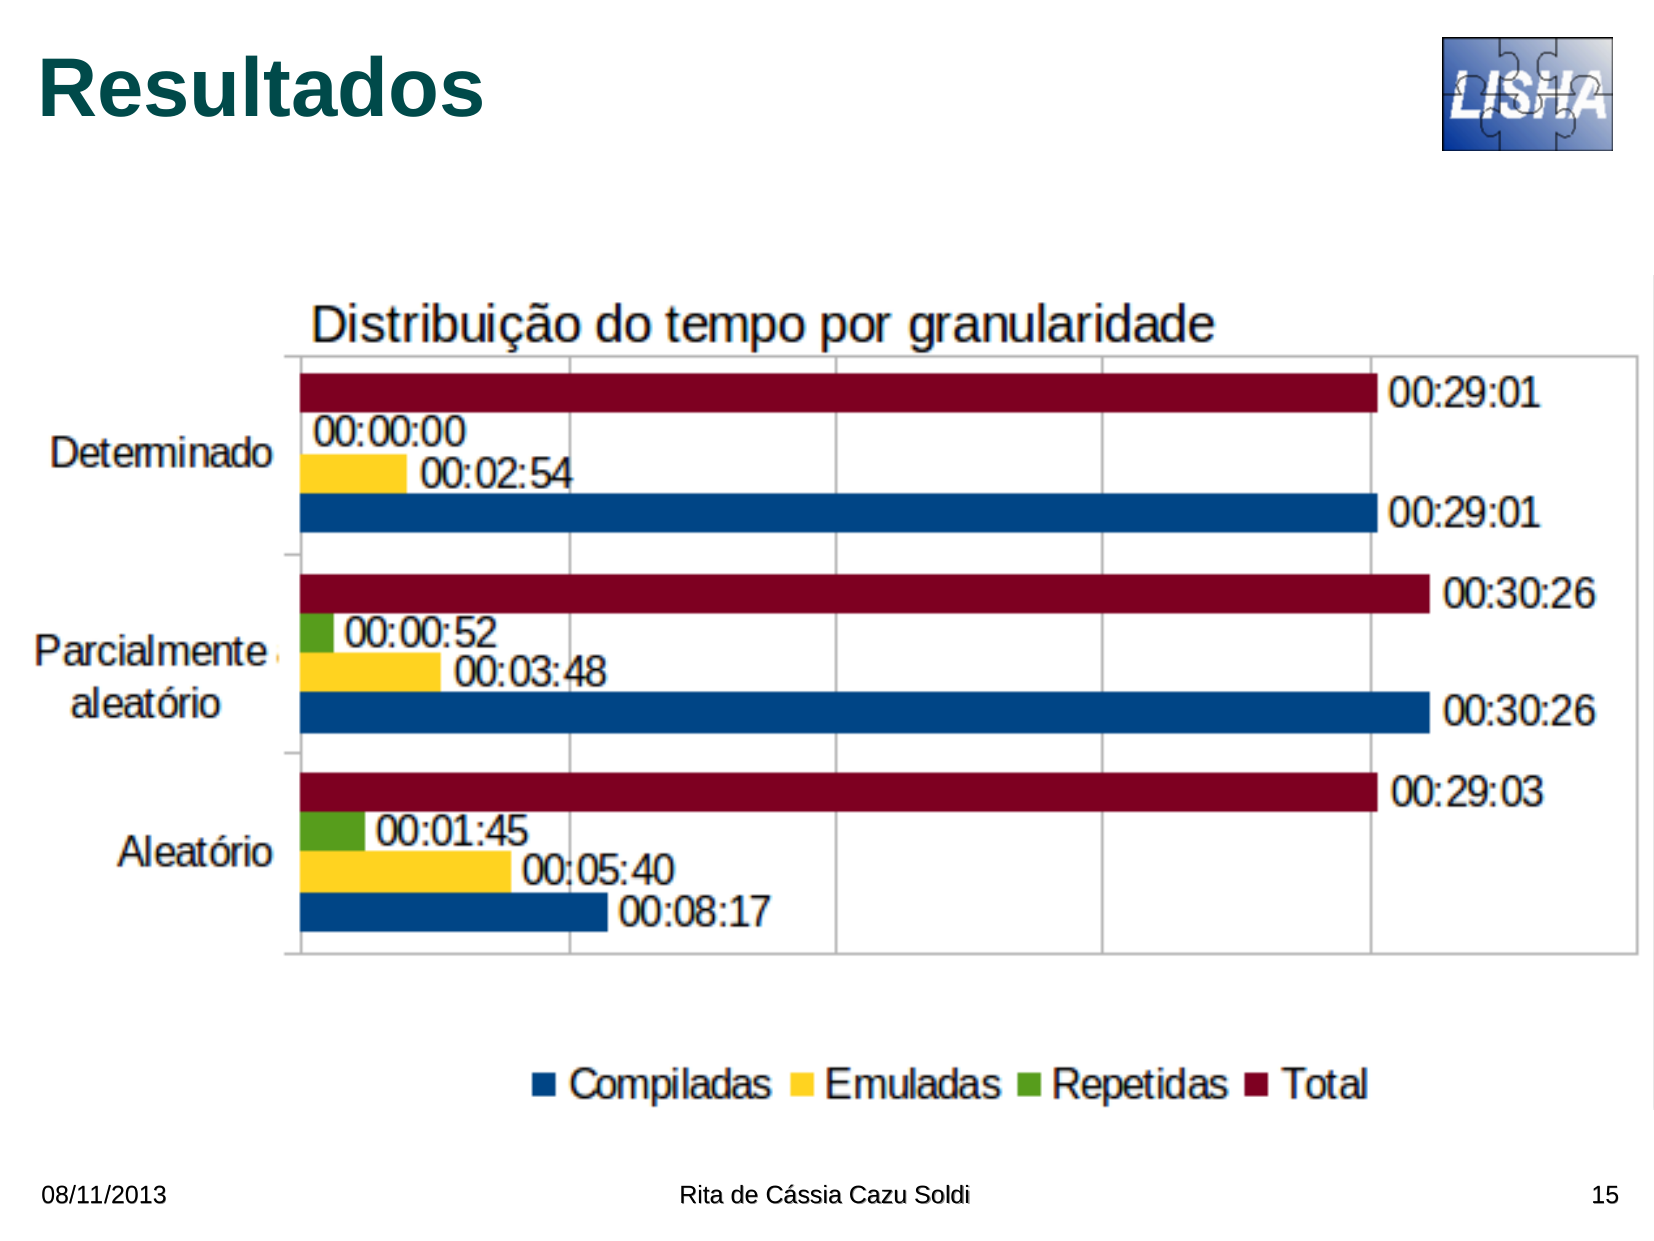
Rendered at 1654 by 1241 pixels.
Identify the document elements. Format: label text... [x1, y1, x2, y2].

title Resultados [37, 37, 1426, 151]
picture [1442, 37, 1613, 151]
picture [11, 275, 1654, 1110]
